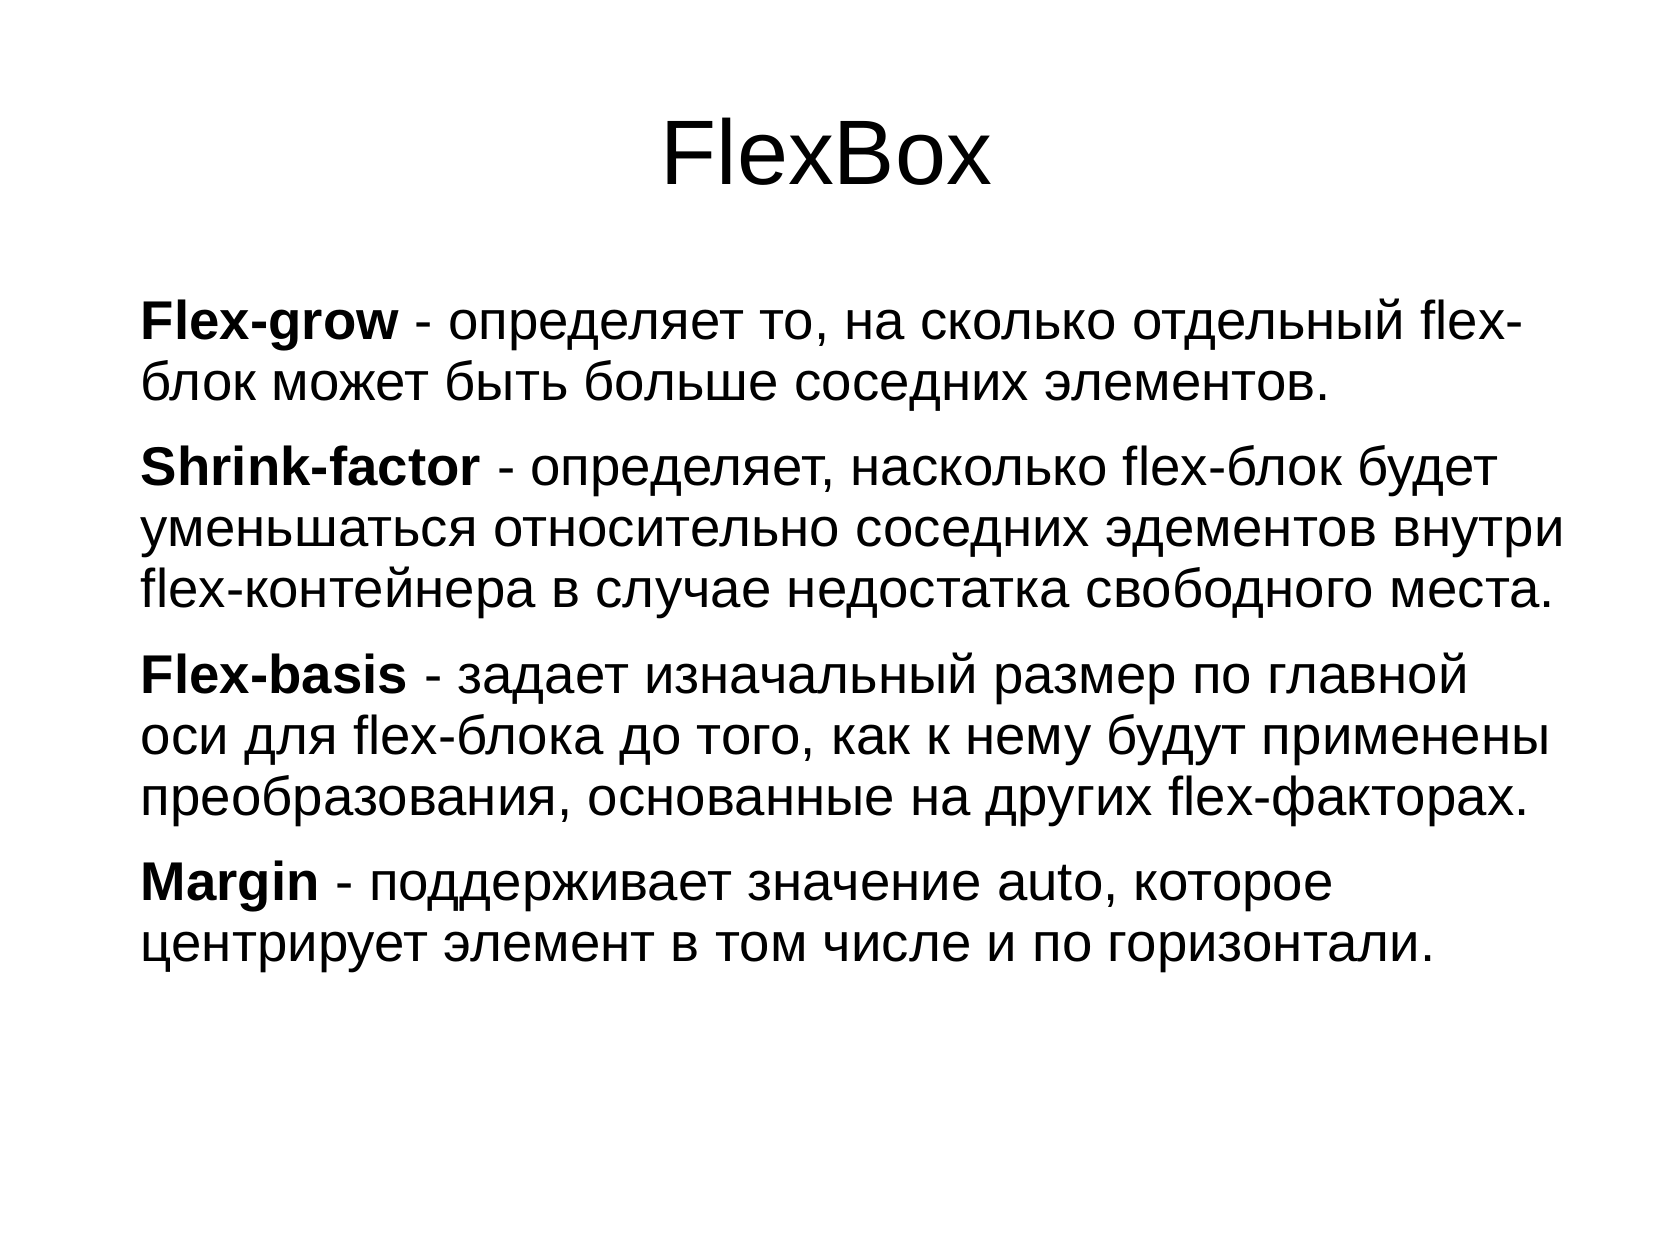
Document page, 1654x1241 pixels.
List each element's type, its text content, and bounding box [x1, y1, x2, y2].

list Flex-grow - определяет то, на сколько отдельный flex-блок может быть больше соседних элементов. Shrink-factor - определяет, насколько flex-блок будет уменьшаться относительно соседних эдементов внутри flex-контейнера в случае недостатка свободного места. Flex-basis - задает изначальный размер по главной оси для flex-блока до того, как к нему будут применены преобразования, основанные на других flex-факторах. Margin - поддерживает значение auto, которое центрирует элемент в том числе и по горизонтали. [82, 290, 1571, 1010]
title FlexBox [82, 49, 1571, 257]
